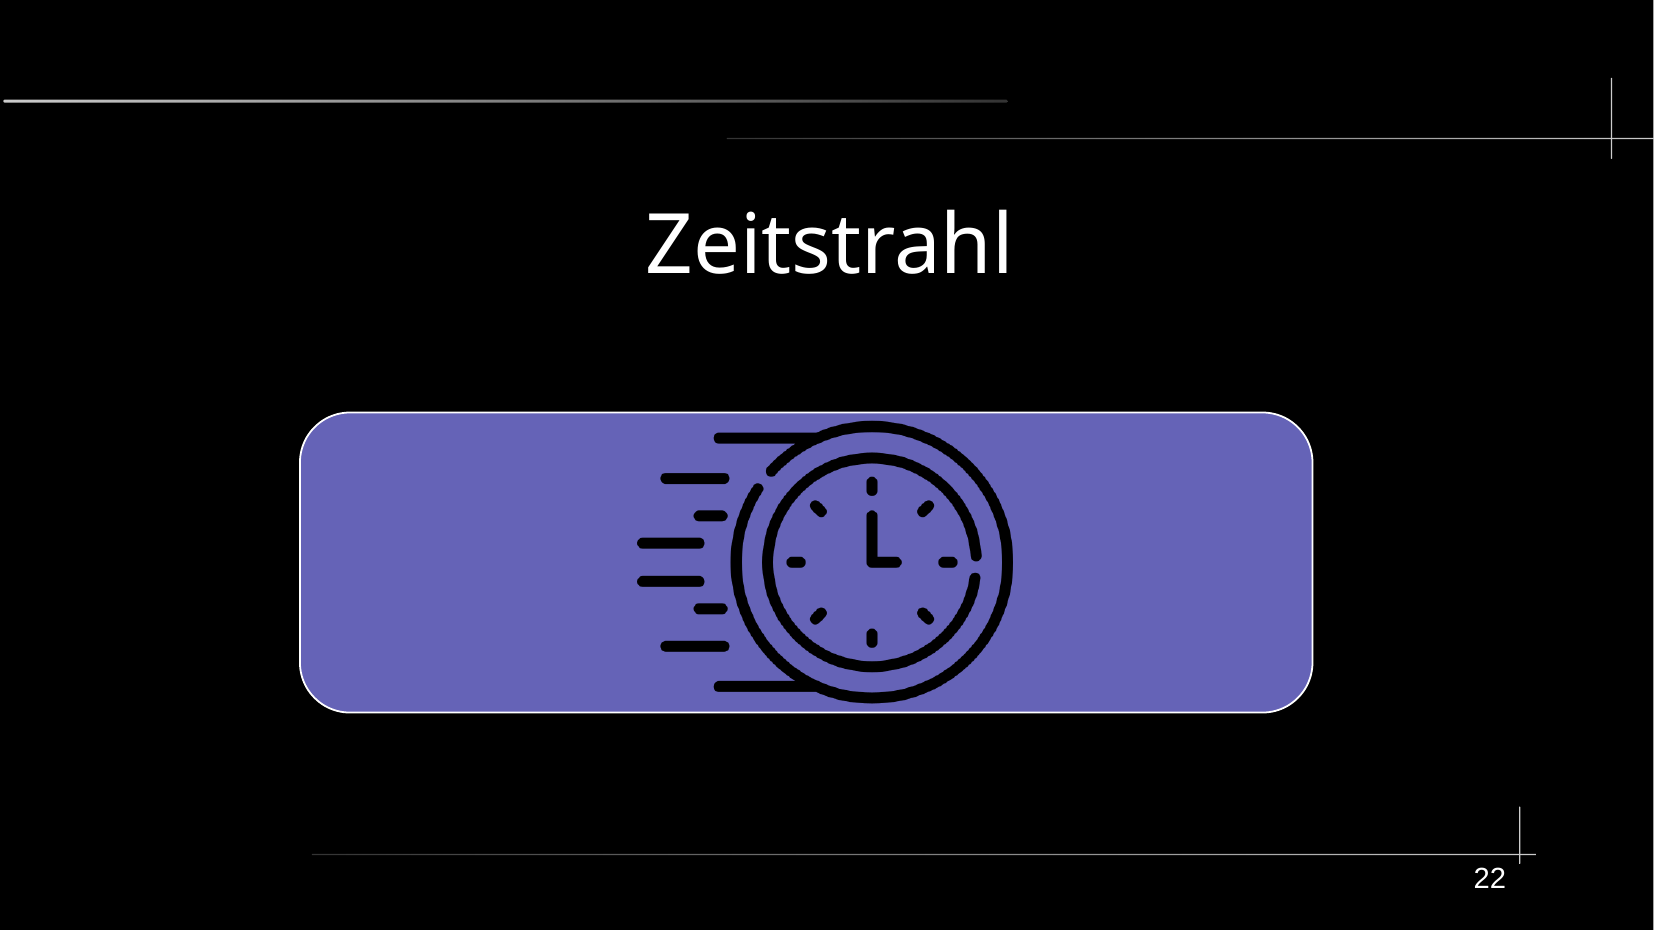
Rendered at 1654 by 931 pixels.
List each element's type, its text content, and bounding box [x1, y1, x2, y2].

subtitle Zeitstrahl [47, 0, 1613, 488]
text_box [1013, 412, 1313, 713]
picture [637, 374, 1013, 751]
text_box [299, 412, 637, 713]
